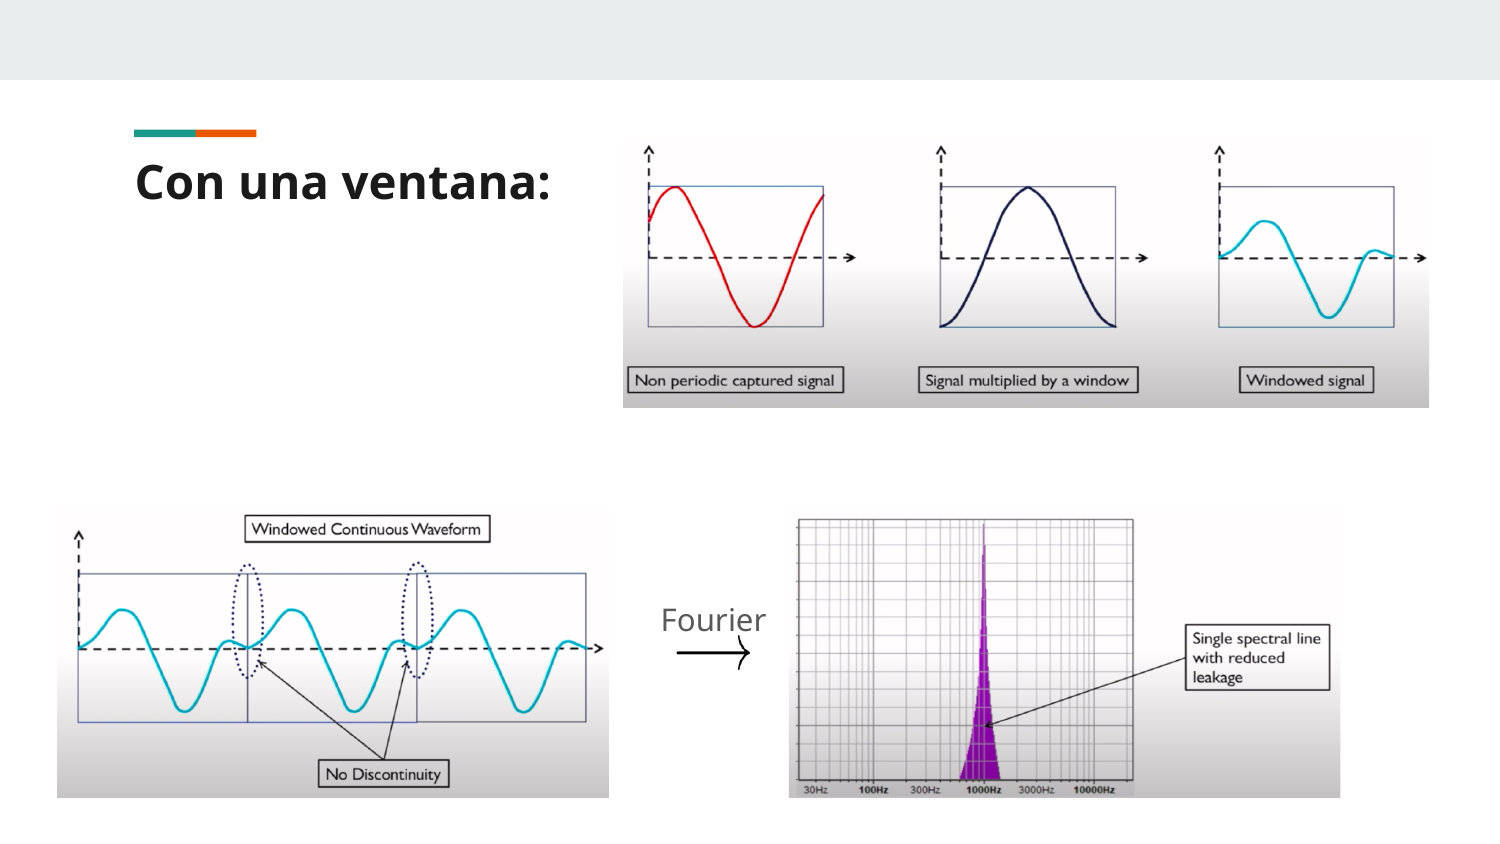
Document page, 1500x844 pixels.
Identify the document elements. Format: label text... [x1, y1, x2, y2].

title Con una ventana: [119, 137, 623, 225]
picture [57, 506, 609, 798]
text_box Fourier [645, 584, 820, 626]
picture [623, 137, 1430, 408]
picture [788, 506, 1341, 798]
picture [672, 635, 750, 670]
